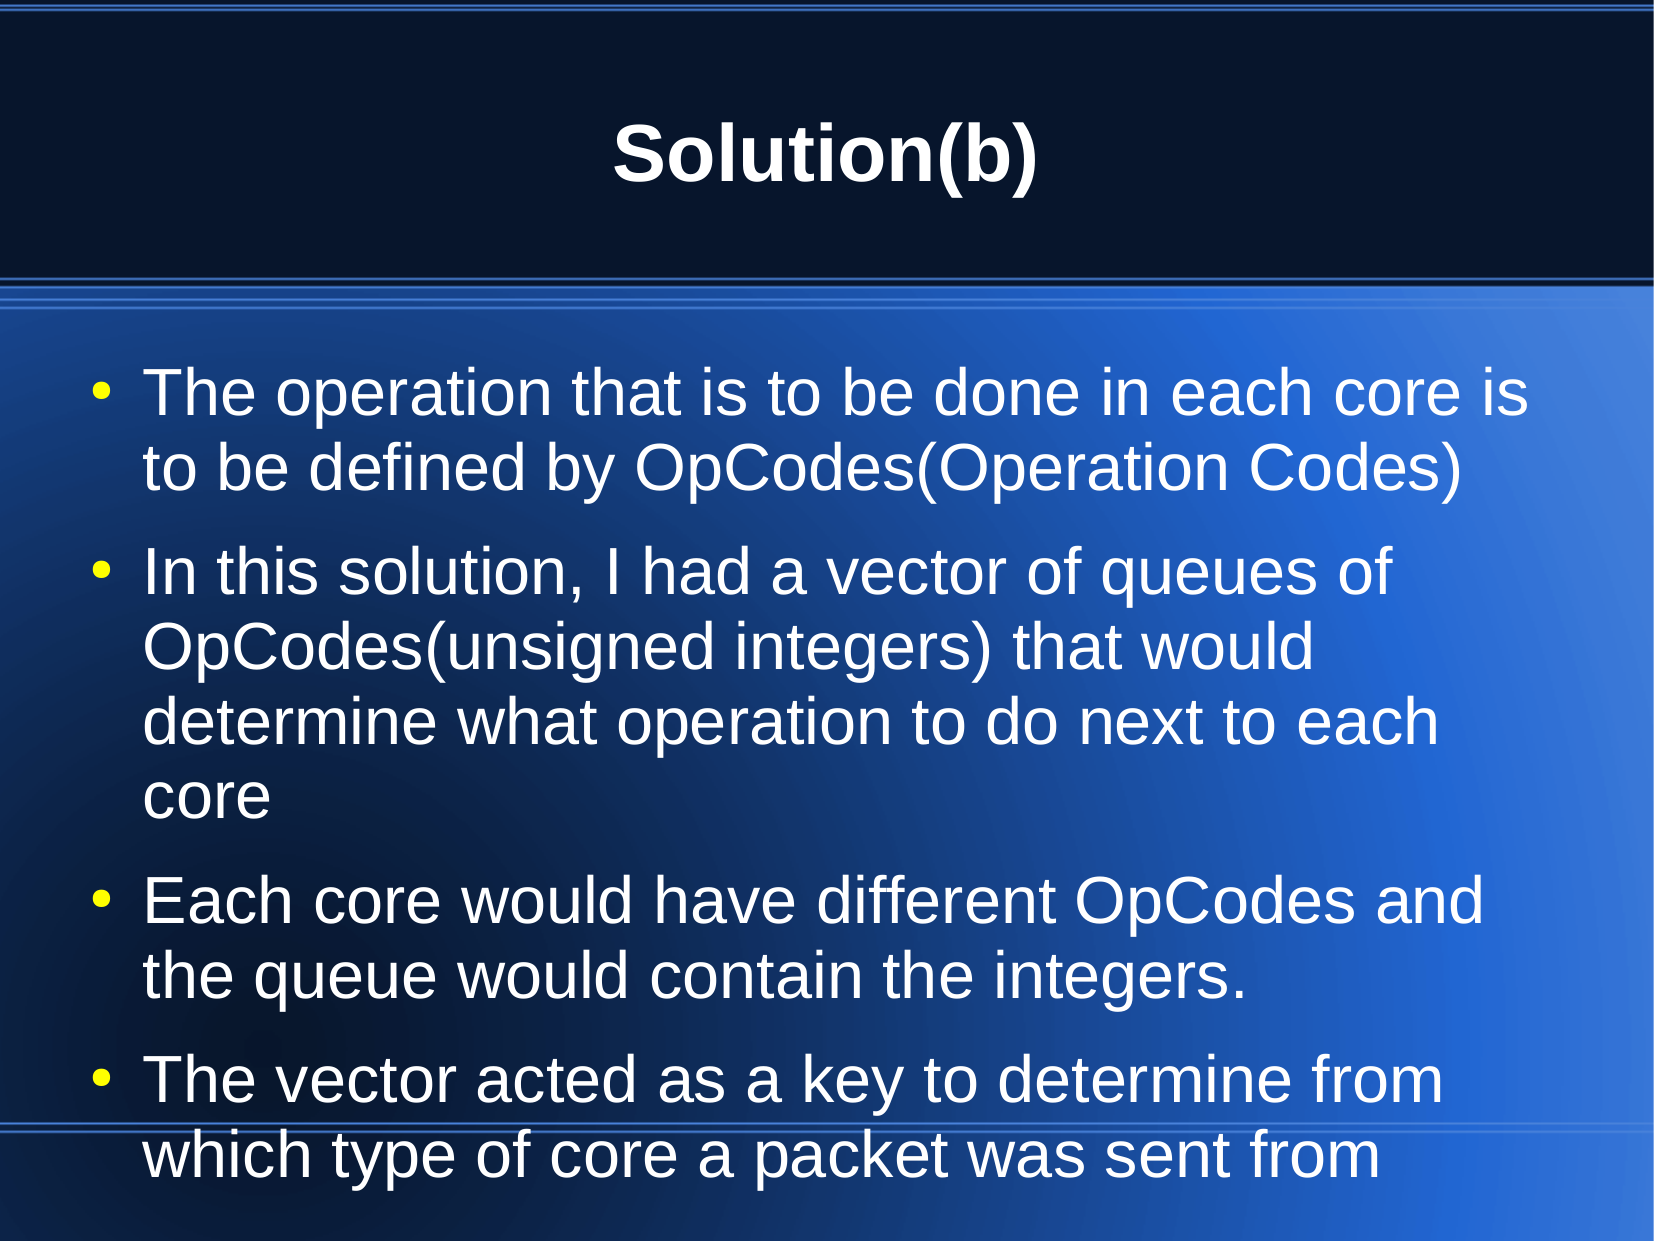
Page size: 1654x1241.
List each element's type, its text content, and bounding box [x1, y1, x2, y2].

list The operation that is to be done in each core is to be defined by OpCodes(Operation Codes) In this solution, I had a vector of queues of OpCodes(unsigned integers) that would determine what operation to do next to each core Each core would have different OpCodes and the queue would contain the integers. The vector acted as a key to determine from which type of core a packet was sent from [71, 355, 1561, 1192]
title Solution(b) [82, 49, 1571, 257]
picture [0, 0, 1654, 1241]
